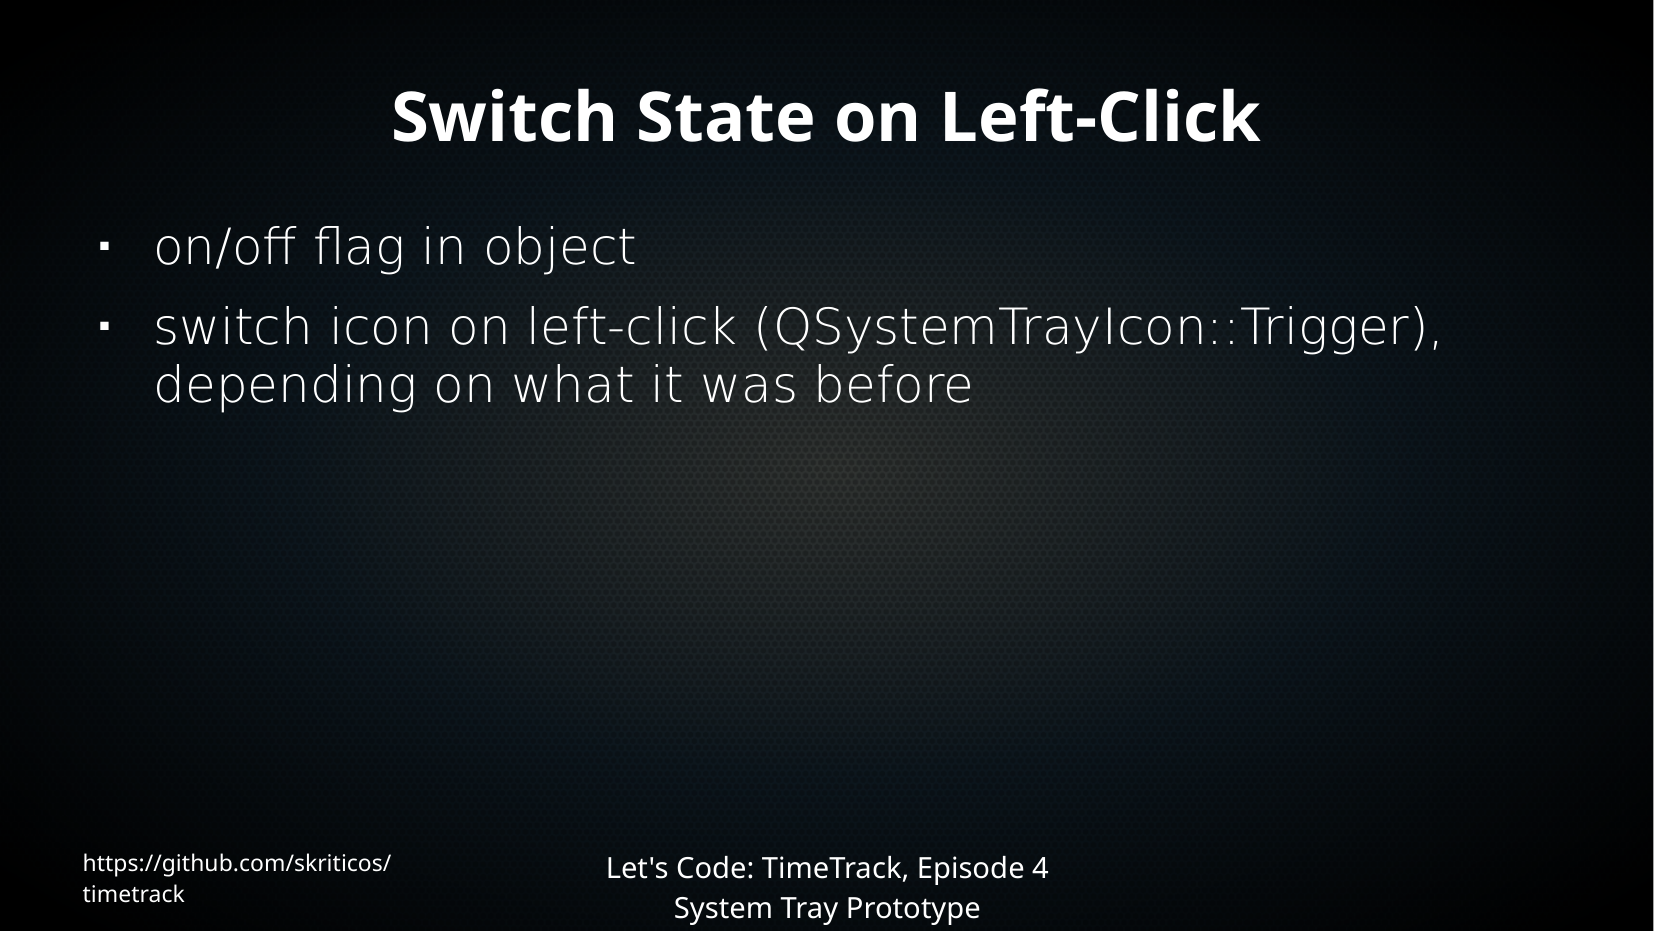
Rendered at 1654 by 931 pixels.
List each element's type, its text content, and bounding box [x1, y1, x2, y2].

title Switch State on Left-Click [82, 37, 1571, 193]
picture [0, 0, 1654, 931]
list on/off flag in object switch icon on left-click (QSystemTrayIcon::Trigger), depending on what it was before [82, 217, 1538, 758]
